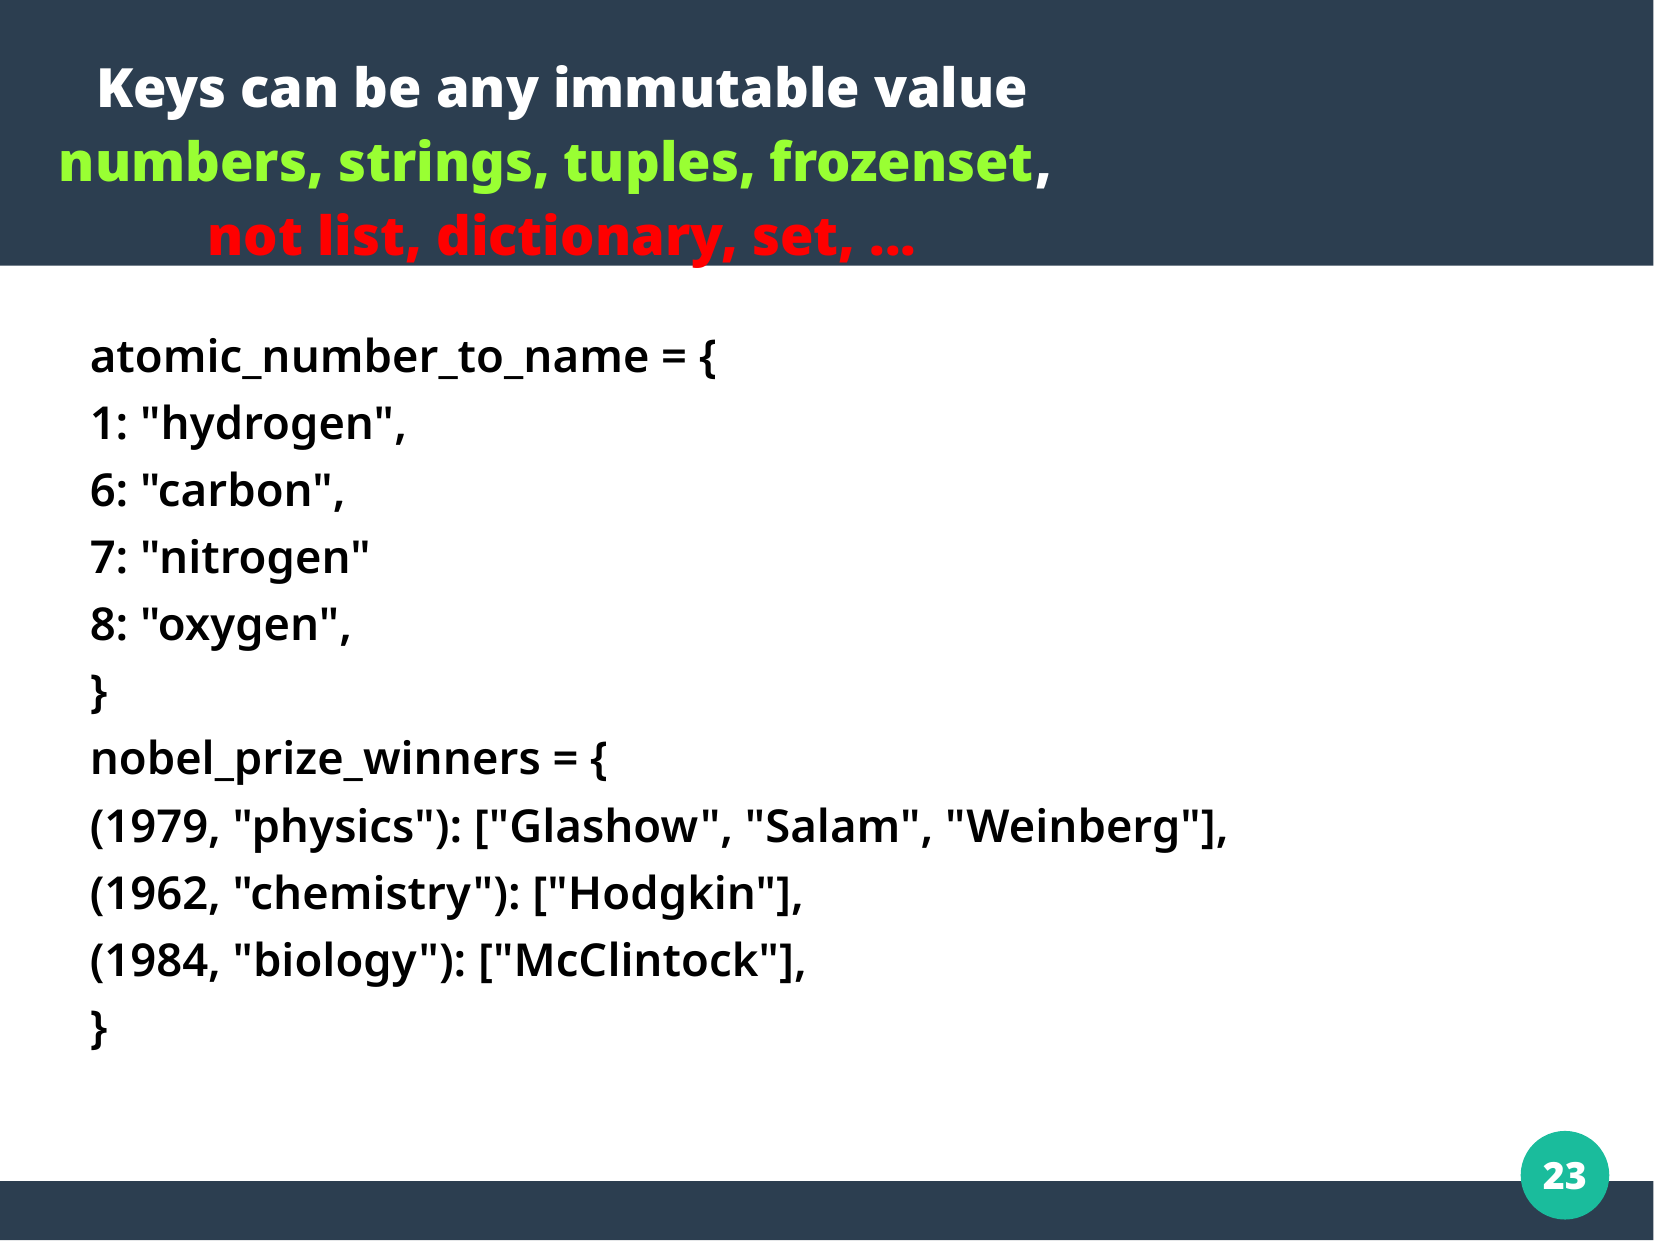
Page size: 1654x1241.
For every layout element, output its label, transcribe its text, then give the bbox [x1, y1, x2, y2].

title Keys can be any immutable value numbers, strings, tuples, frozenset, not list, dictionary, set, ... [59, 49, 1595, 207]
list atomic_number_to_name = { 1: "hydrogen", 6: "carbon", 7: "nitrogen" 8: "oxygen", } nobel_prize_winners = { (1979, "physics"): ["Glashow", "Salam", "Weinberg"], (1962, "chemistry"): ["Hodgkin"], (1984, "biology"): ["McClintock"], } [75, 319, 1426, 1063]
